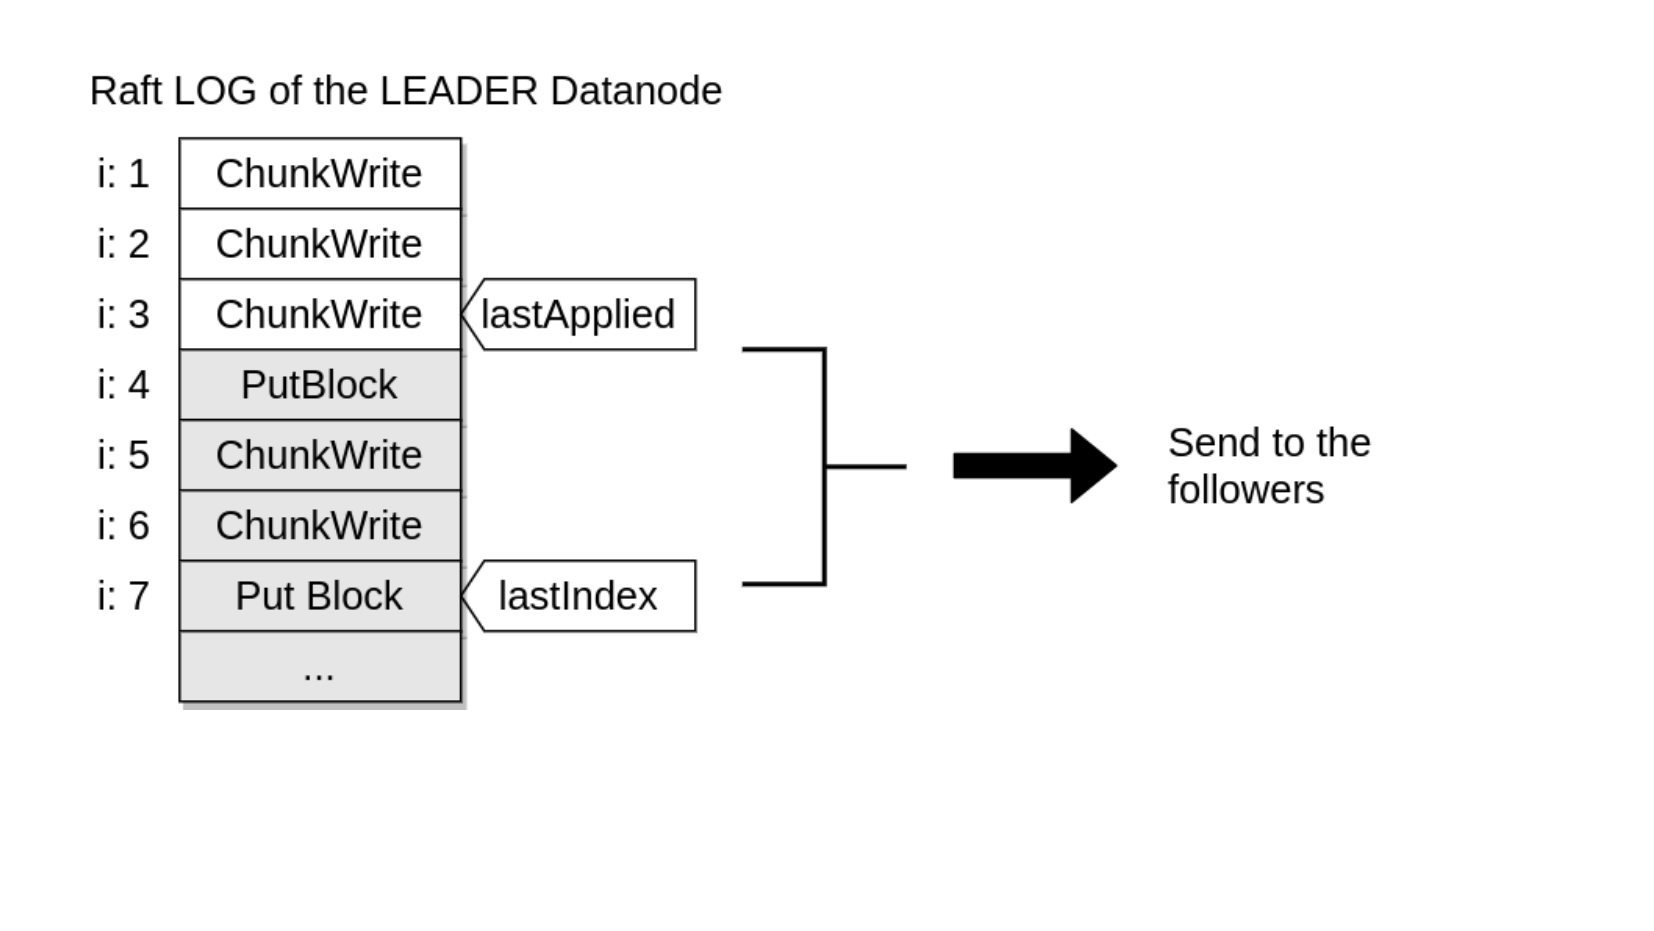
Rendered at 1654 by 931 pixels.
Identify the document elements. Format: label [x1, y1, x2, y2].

picture [38, 67, 1523, 710]
